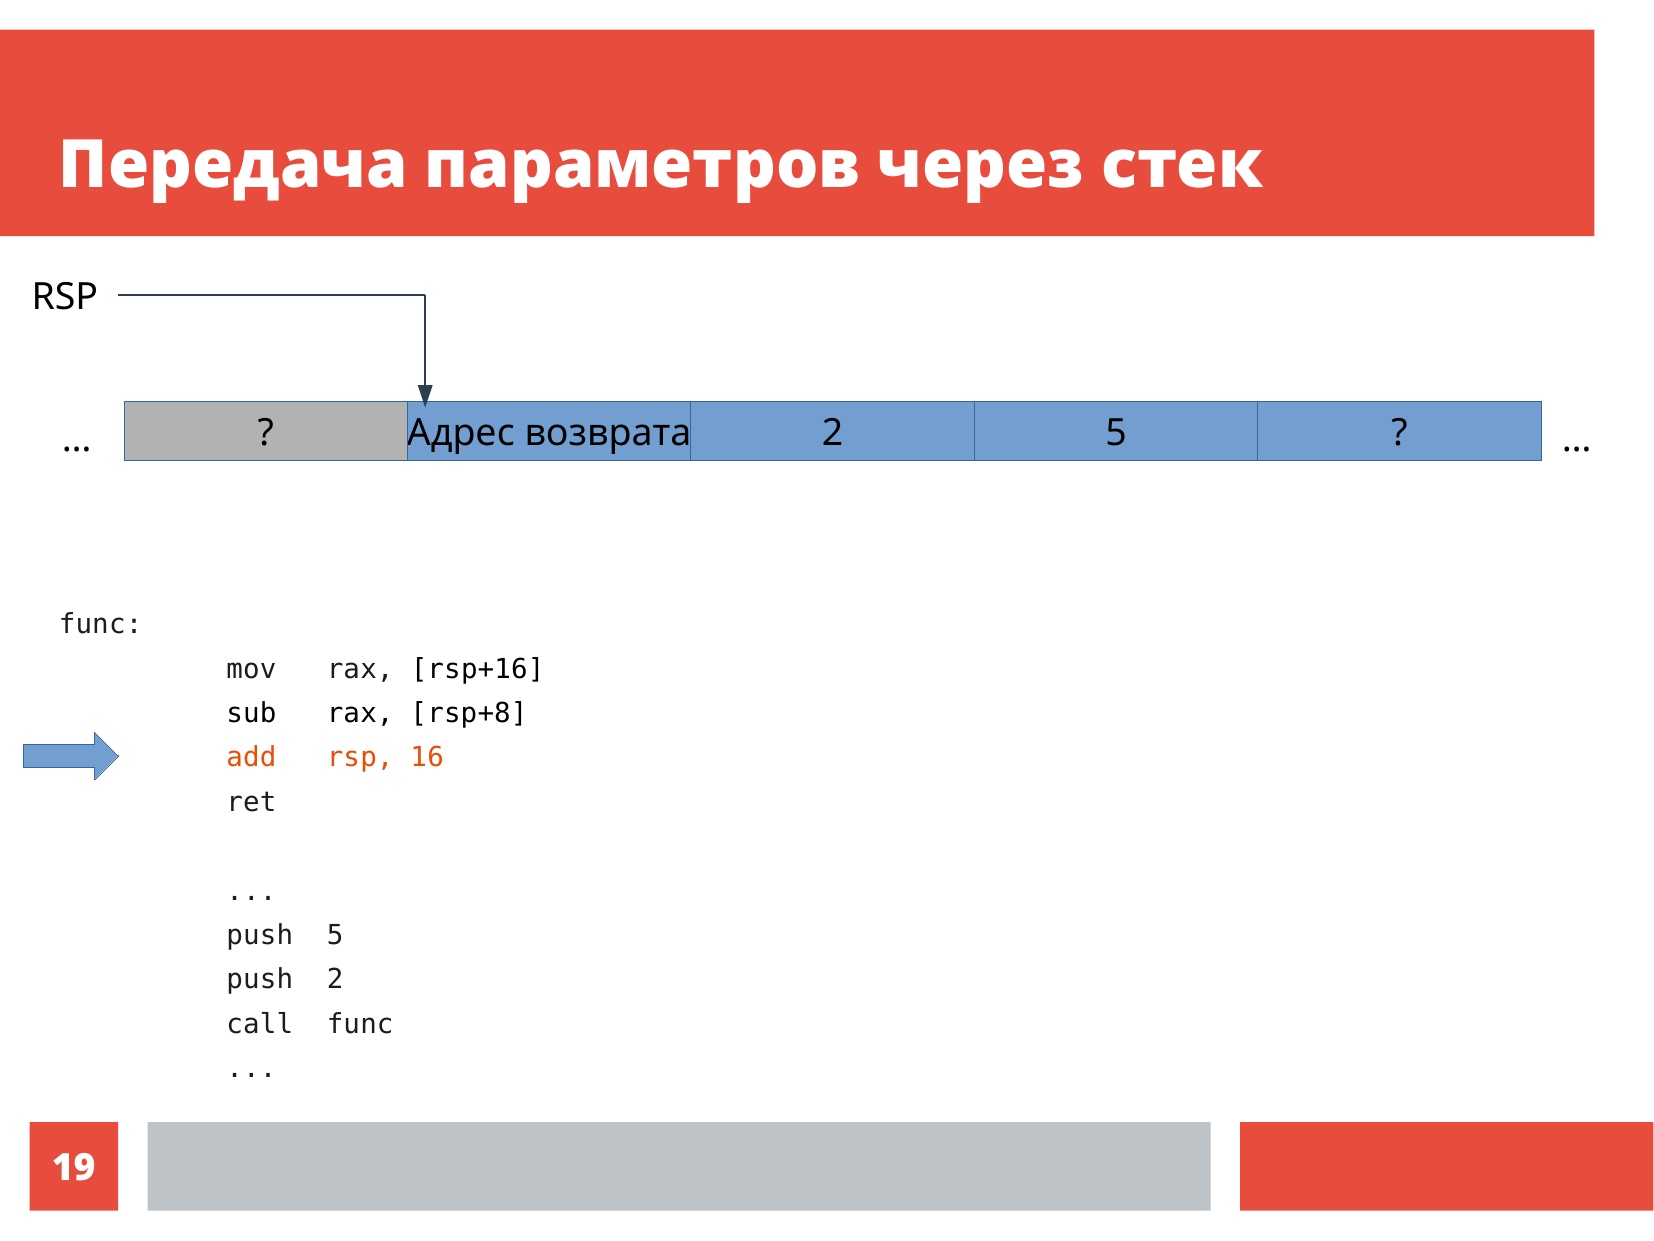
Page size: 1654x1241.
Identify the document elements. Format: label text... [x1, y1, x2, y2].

list func: mov rax, [rsp+16] sub rax, [rsp+8] add rsp, 16 ret ... push 5 push 2 call func ... [59, 507, 1560, 1093]
text_box ? [124, 401, 408, 461]
text_box 2 [690, 401, 974, 461]
text_box Адрес возврата [408, 401, 690, 461]
text_box ? [1257, 401, 1542, 461]
text_box RSP [11, 271, 119, 319]
text_box 5 [974, 401, 1257, 461]
text_box [23, 732, 119, 780]
title Передача параметров через стек [59, 59, 1595, 207]
text_box … [1547, 407, 1607, 467]
text_box … [47, 407, 107, 467]
